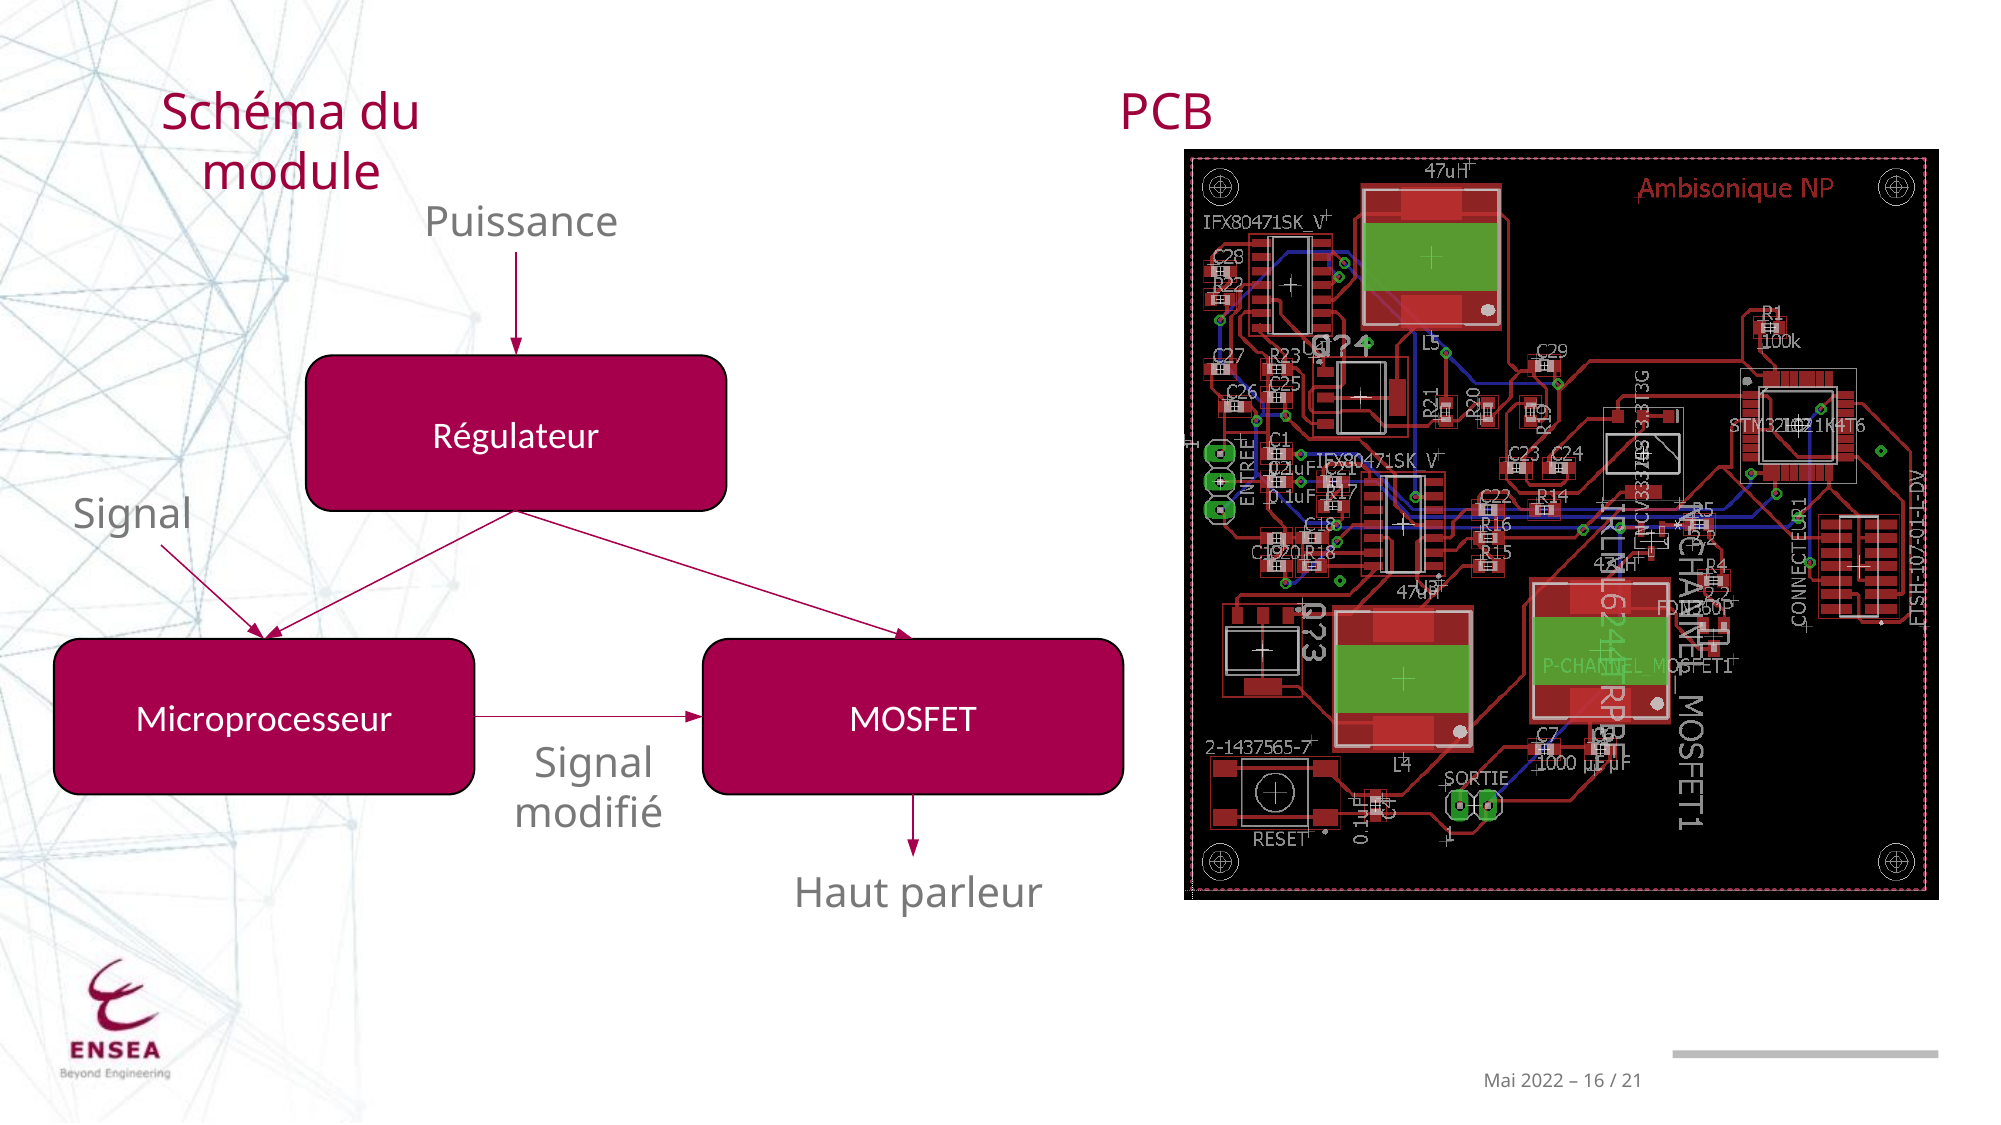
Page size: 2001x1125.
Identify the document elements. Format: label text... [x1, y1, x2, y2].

text_box PCB [1080, 71, 1255, 150]
text_box MOSFET [702, 638, 1124, 795]
text_box Microprocesseur [53, 638, 475, 795]
text_box Haut parleur [743, 859, 1083, 924]
text_box Régulateur [306, 355, 727, 511]
text_box Signal [32, 479, 233, 545]
text_box [1673, 1050, 1938, 1058]
picture [1184, 149, 1939, 900]
text_box Signal modifié [471, 729, 706, 844]
text_box Mai 2022 – ‹#› / 21 [1468, 1061, 1951, 1102]
text_box Schéma du module [54, 71, 529, 150]
text_box Puissance [346, 187, 686, 252]
